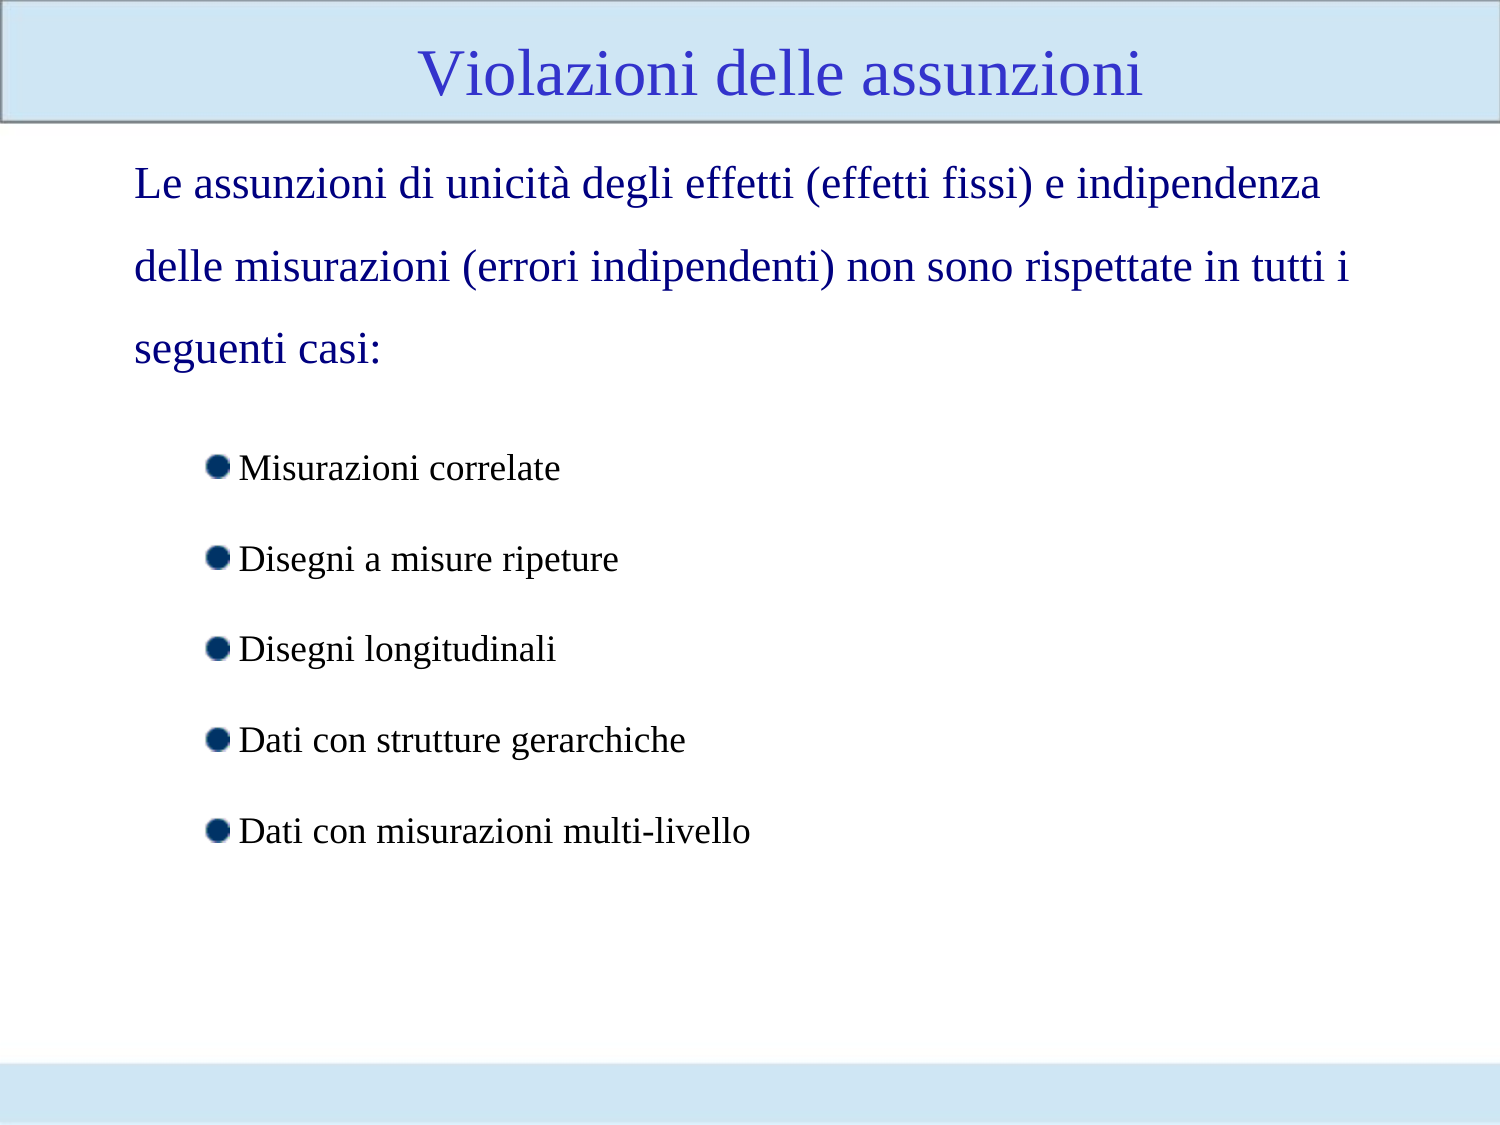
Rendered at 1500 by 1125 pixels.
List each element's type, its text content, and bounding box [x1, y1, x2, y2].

picture [0, 0, 1500, 1125]
text_box Le assunzioni di unicità degli effetti (effetti fissi) e indipendenza delle misurazioni (errori indipendenti) non sono rispettate in tutti i seguenti casi: [119, 199, 1420, 300]
title Violazioni delle assunzioni [249, 21, 1313, 117]
text_box Misurazioni correlate Disegni a misure ripeture Disegni longitudinali Dati con strutture gerarchiche Dati con misurazioni multi-livello [187, 412, 1351, 860]
